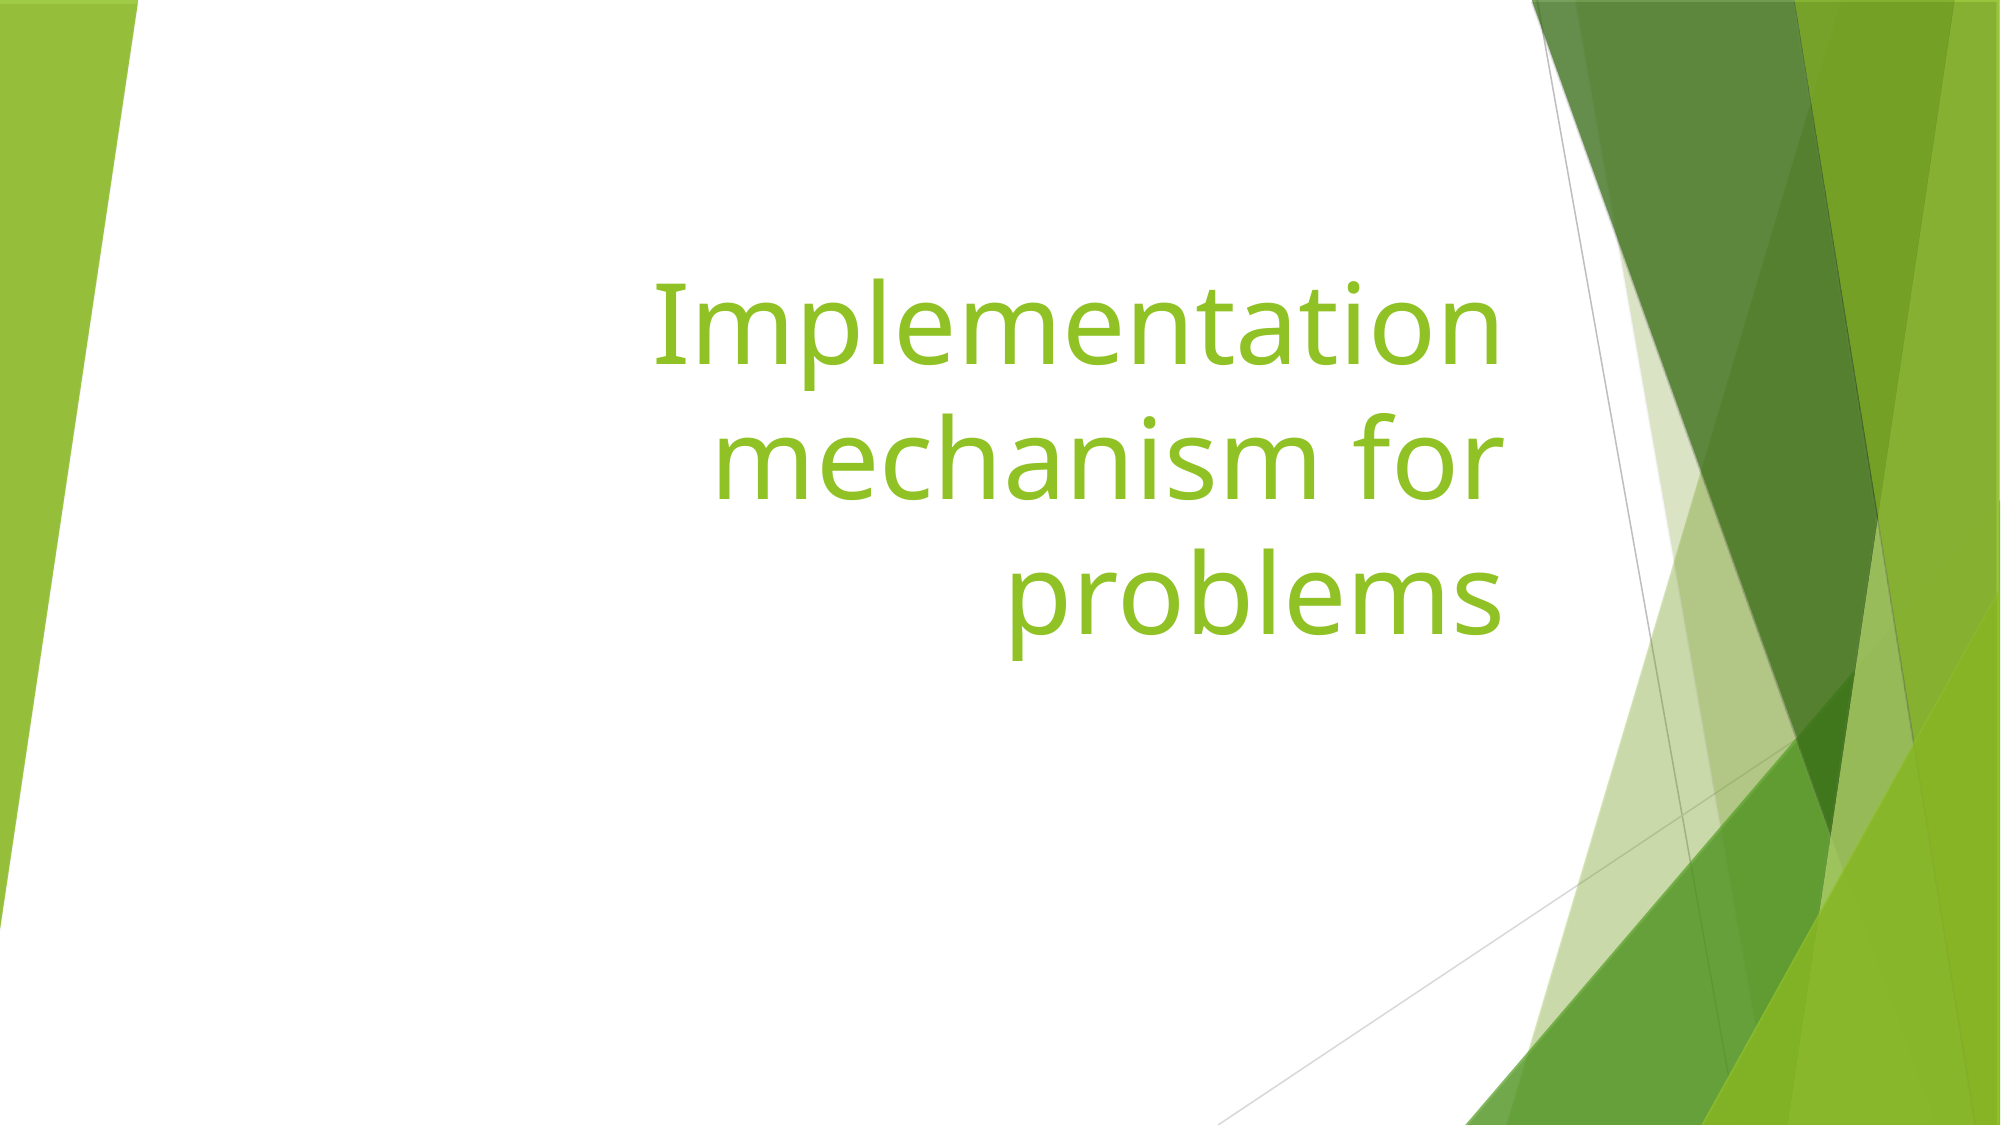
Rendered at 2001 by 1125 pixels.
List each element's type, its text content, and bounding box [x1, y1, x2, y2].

title Implementation mechanism for problems [247, 394, 1522, 665]
